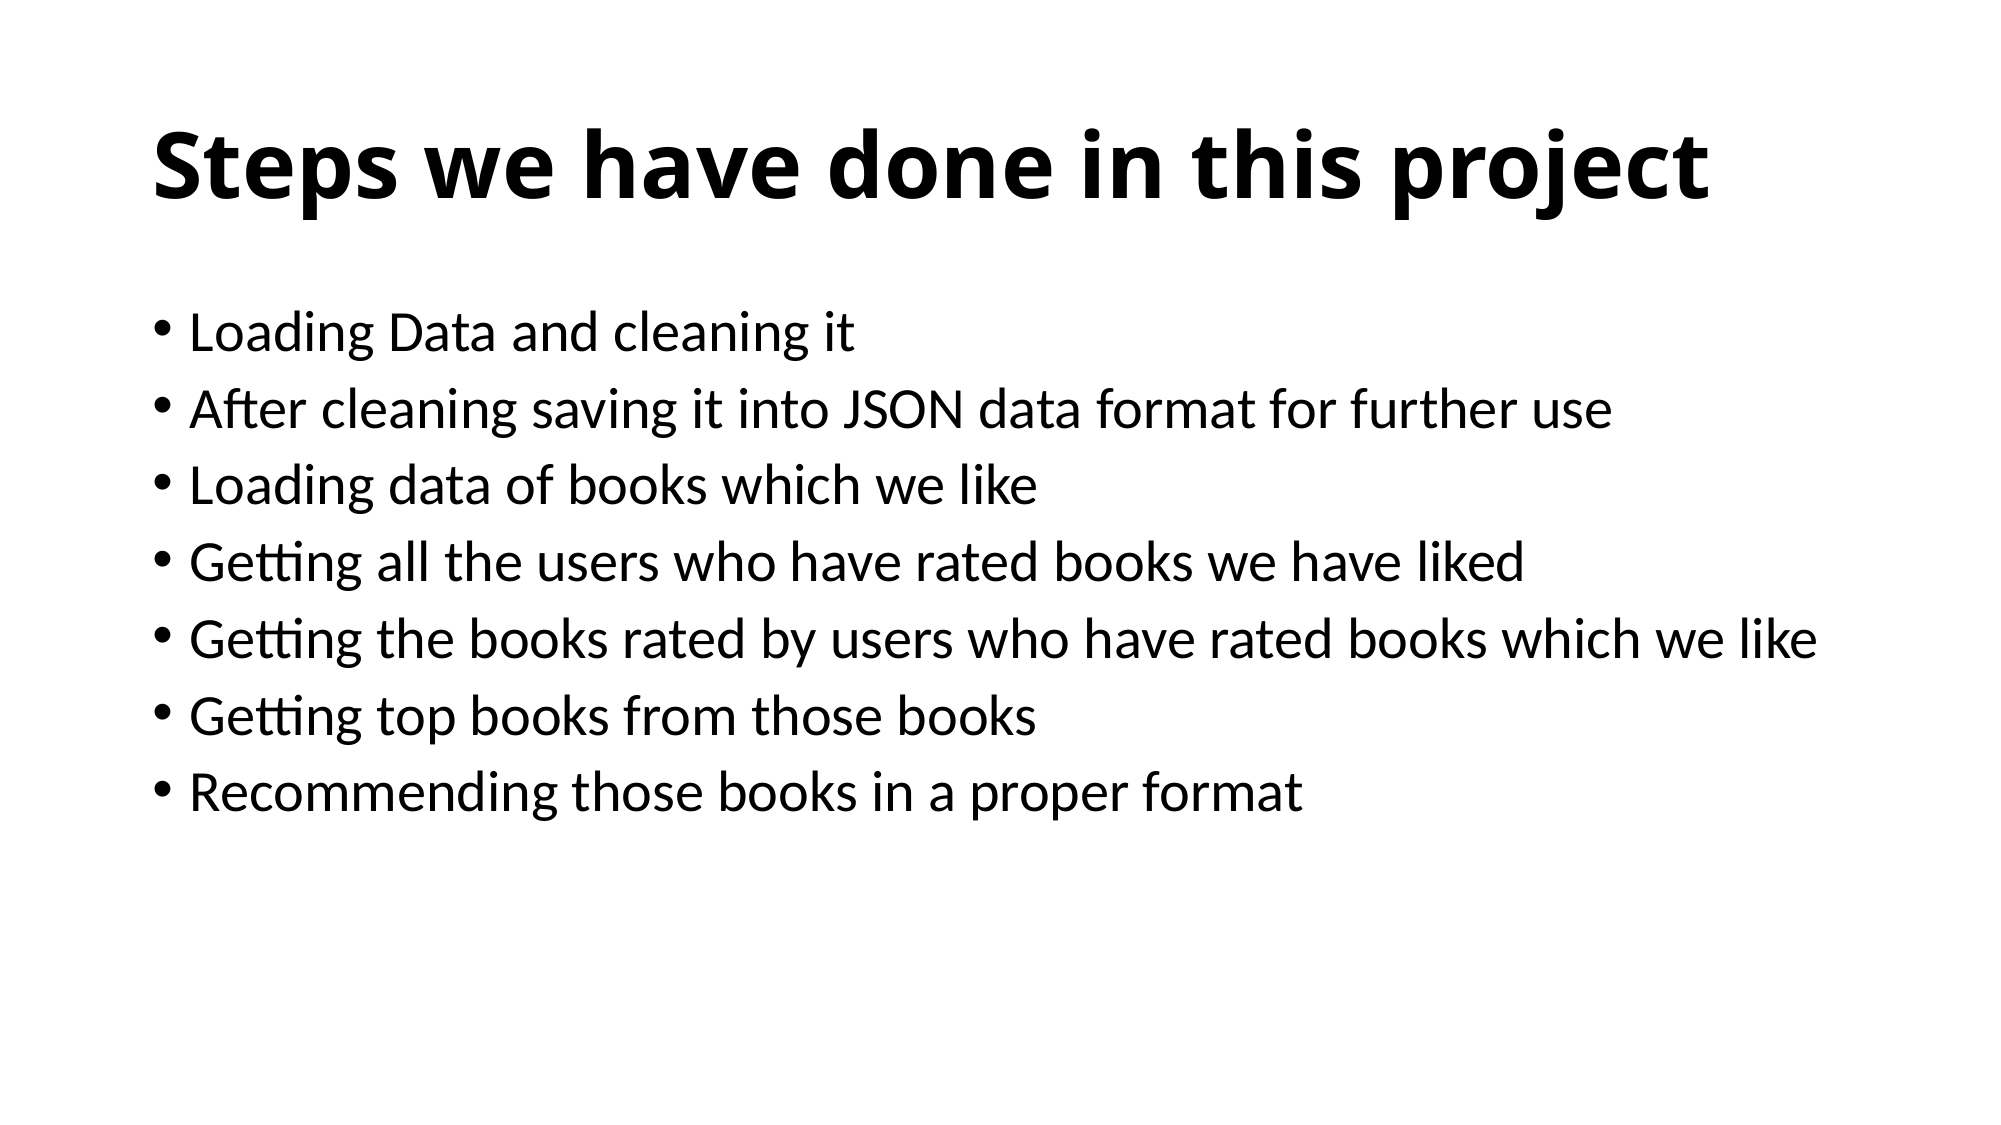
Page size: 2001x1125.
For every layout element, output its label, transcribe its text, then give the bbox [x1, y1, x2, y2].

list Loading Data and cleaning it After cleaning saving it into JSON data format for further use Loading data of books which we like Getting all the users who have rated books we have liked Getting the books rated by users who have rated books which we like Getting top books from those books Recommending those books in a proper format [137, 299, 1863, 894]
title Steps we have done in this project [137, 59, 1863, 278]
